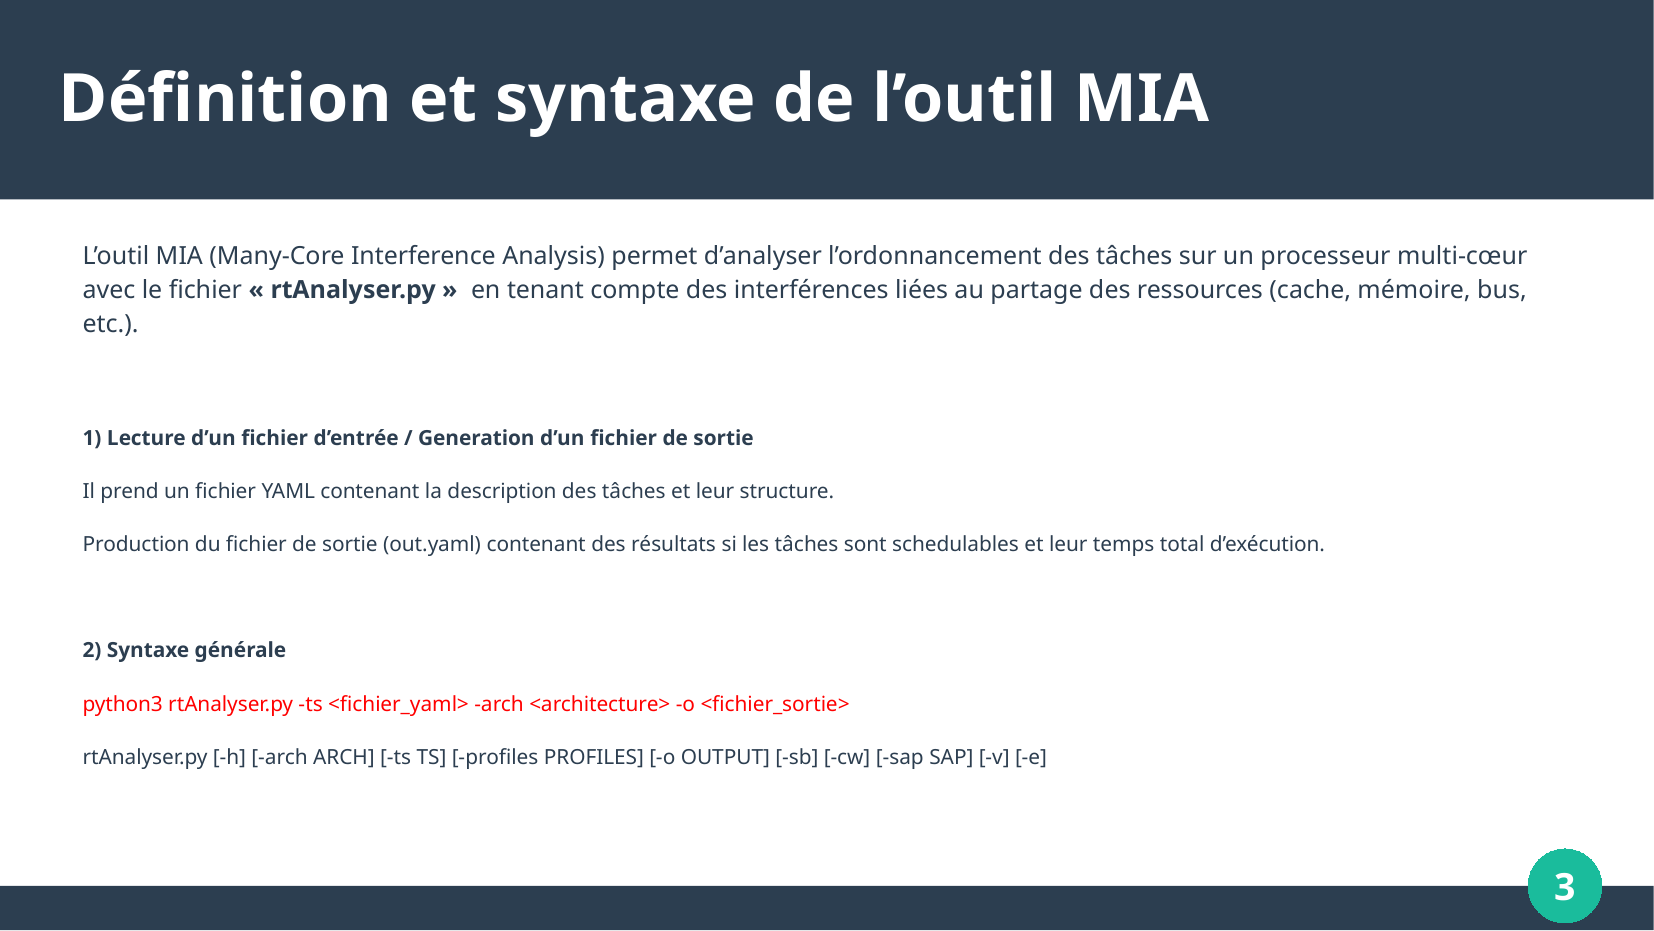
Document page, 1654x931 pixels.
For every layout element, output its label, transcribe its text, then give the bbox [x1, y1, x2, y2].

title Définition et syntaxe de l’outil MIA [59, 37, 1595, 155]
list L’outil MIA (Many-Core Interference Analysis) permet d’analyser l’ordonnancement des tâches sur un processeur multi-cœur avec le fichier « rtAnalyser.py » en tenant compte des interférences liées au partage des ressources (cache, mémoire, bus, etc.). 1) Lecture d’un fichier d’entrée / Generation d’un fichier de sortie Il prend un fichier YAML contenant la description des tâches et leur structure. Production du fichier de sortie (out.yaml) contenant des résultats si les tâches sont schedulables et leur temps total d’exécution. 2) Syntaxe générale python3 rtAnalyser.py -ts <fichier_yaml> -arch <architecture> -o <fichier_sortie> rtAnalyser.py [-h] [-arch ARCH] [-ts TS] [-profiles PROFILES] [-o OUTPUT] [-sb] [-cw] [-sap SAP] [-v] [-e] [82, 237, 1568, 858]
